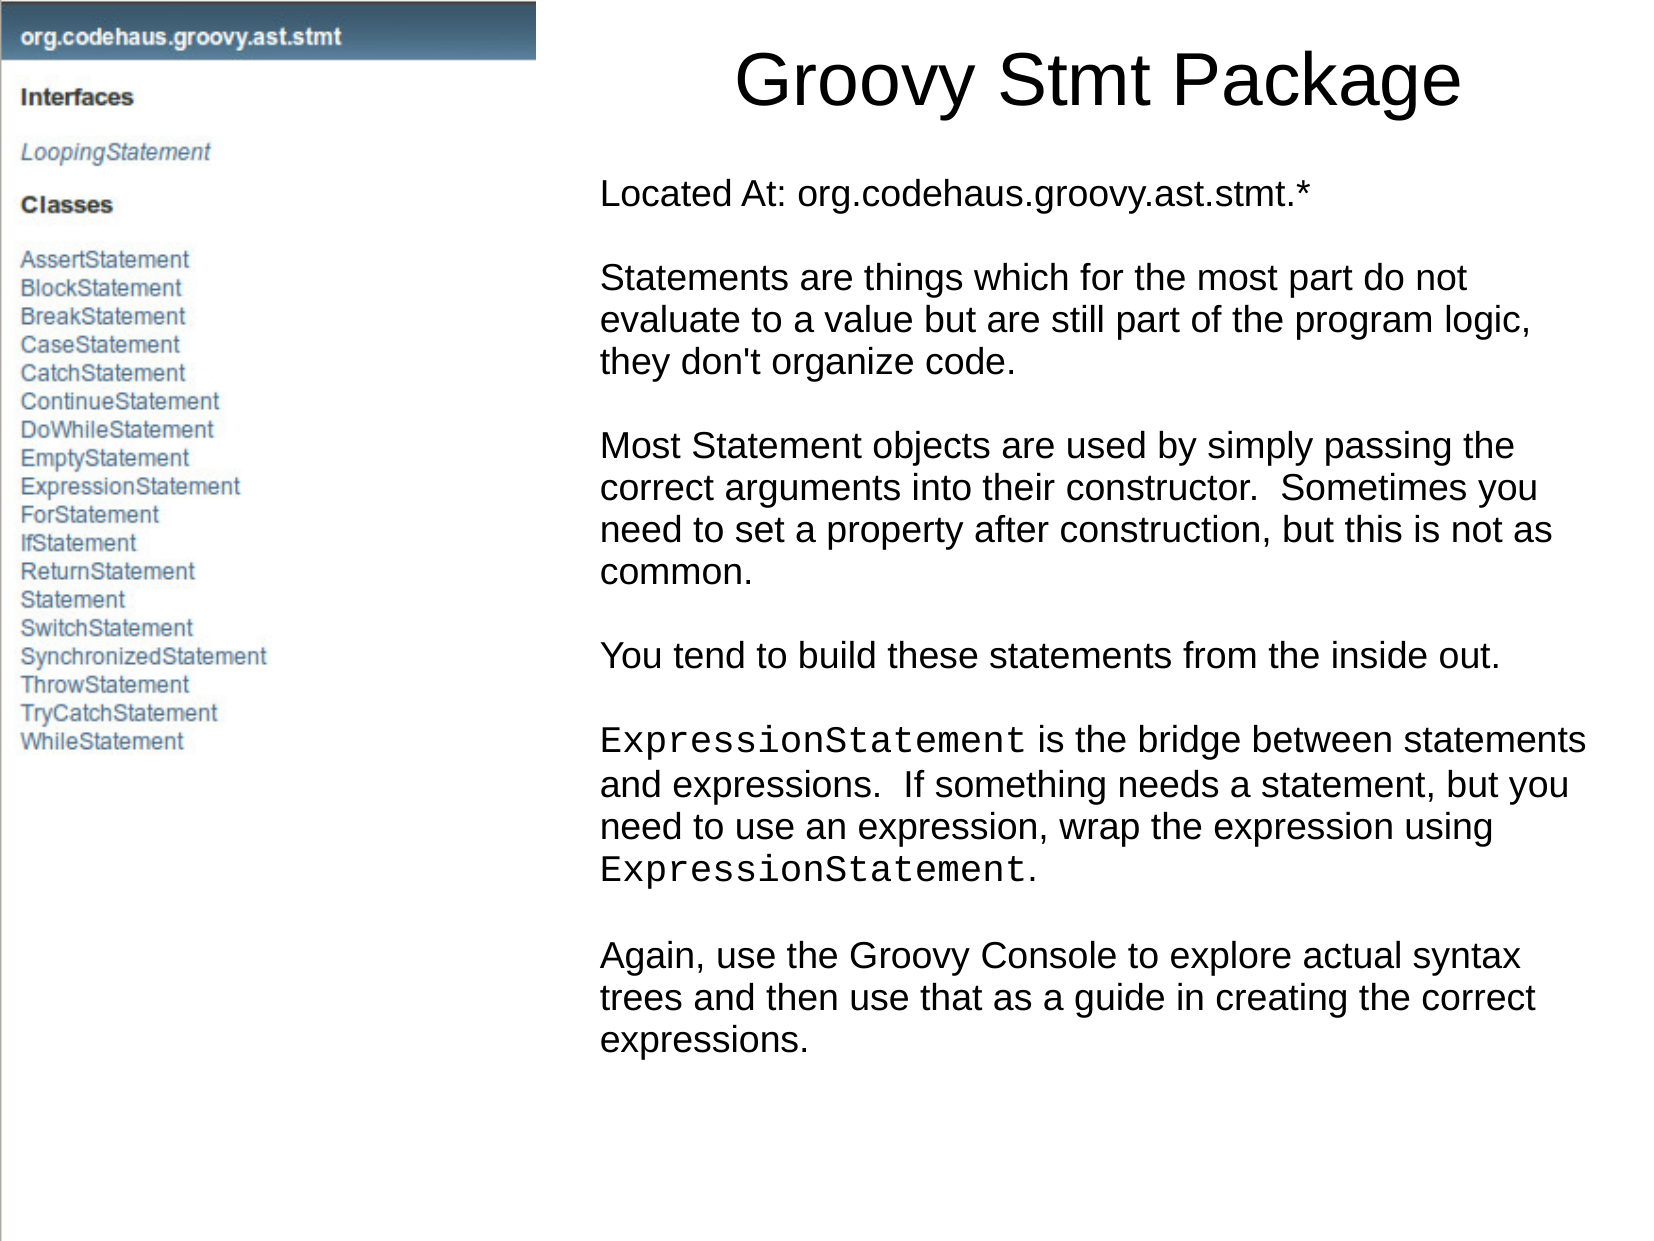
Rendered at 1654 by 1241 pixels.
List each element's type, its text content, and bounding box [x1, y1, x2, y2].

picture [0, 0, 536, 1241]
text_box Groovy Stmt Package [720, 30, 1486, 129]
text_box Located At: org.codehaus.groovy.ast.stmt.* Statements are things which for the most part do not evaluate to a value but are still part of the program logic, they don't organize code. Most Statement objects are used by simply passing the correct arguments into their constructor. Sometimes you need to set a property after construction, but this is not as common. You tend to build these statements from the inside out. ExpressionStatement is the bridge between statements and expressions. If something needs a statement, but you need to use an expression, wrap the expression using ExpressionStatement. Again, use the Groovy Console to explore actual syntax trees and then use that as a guide in creating the correct expressions. [585, 165, 1606, 1069]
